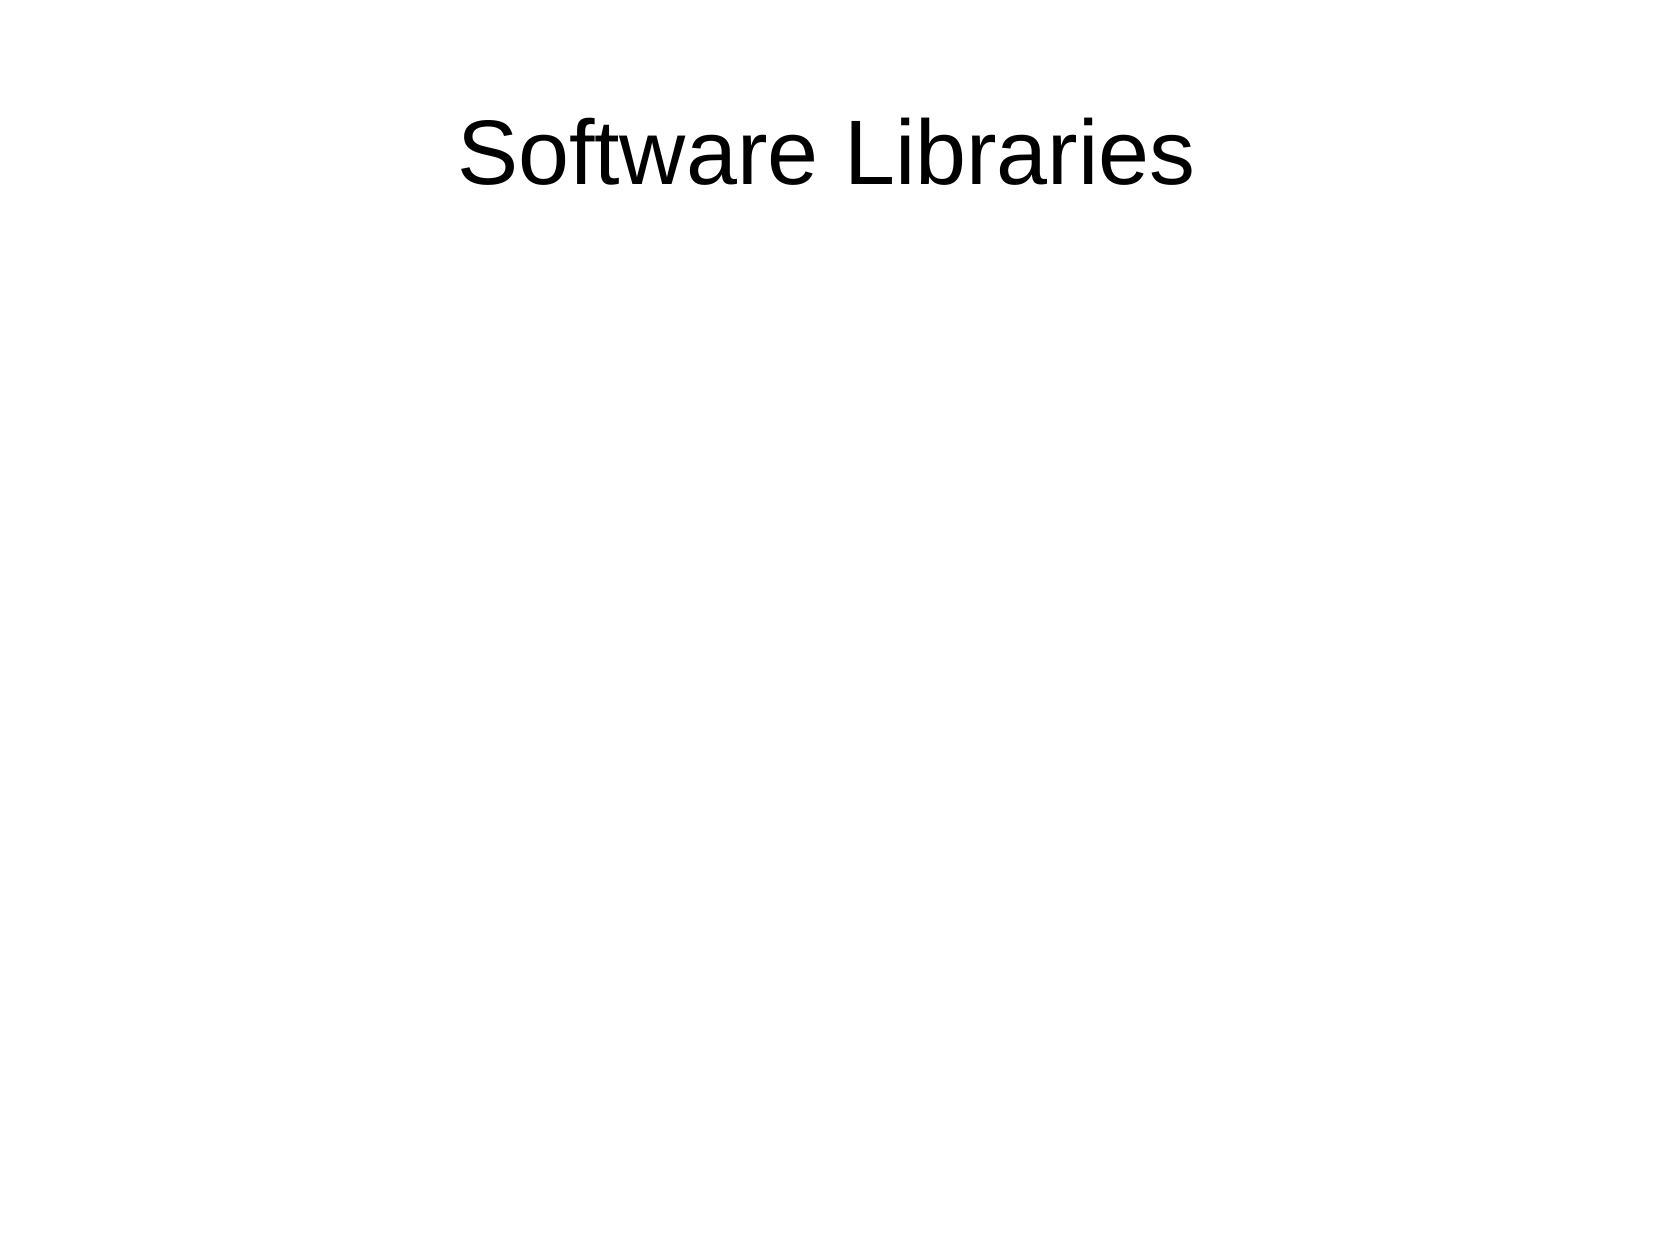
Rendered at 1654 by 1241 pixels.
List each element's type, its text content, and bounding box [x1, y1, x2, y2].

title Software Libraries [82, 49, 1571, 257]
